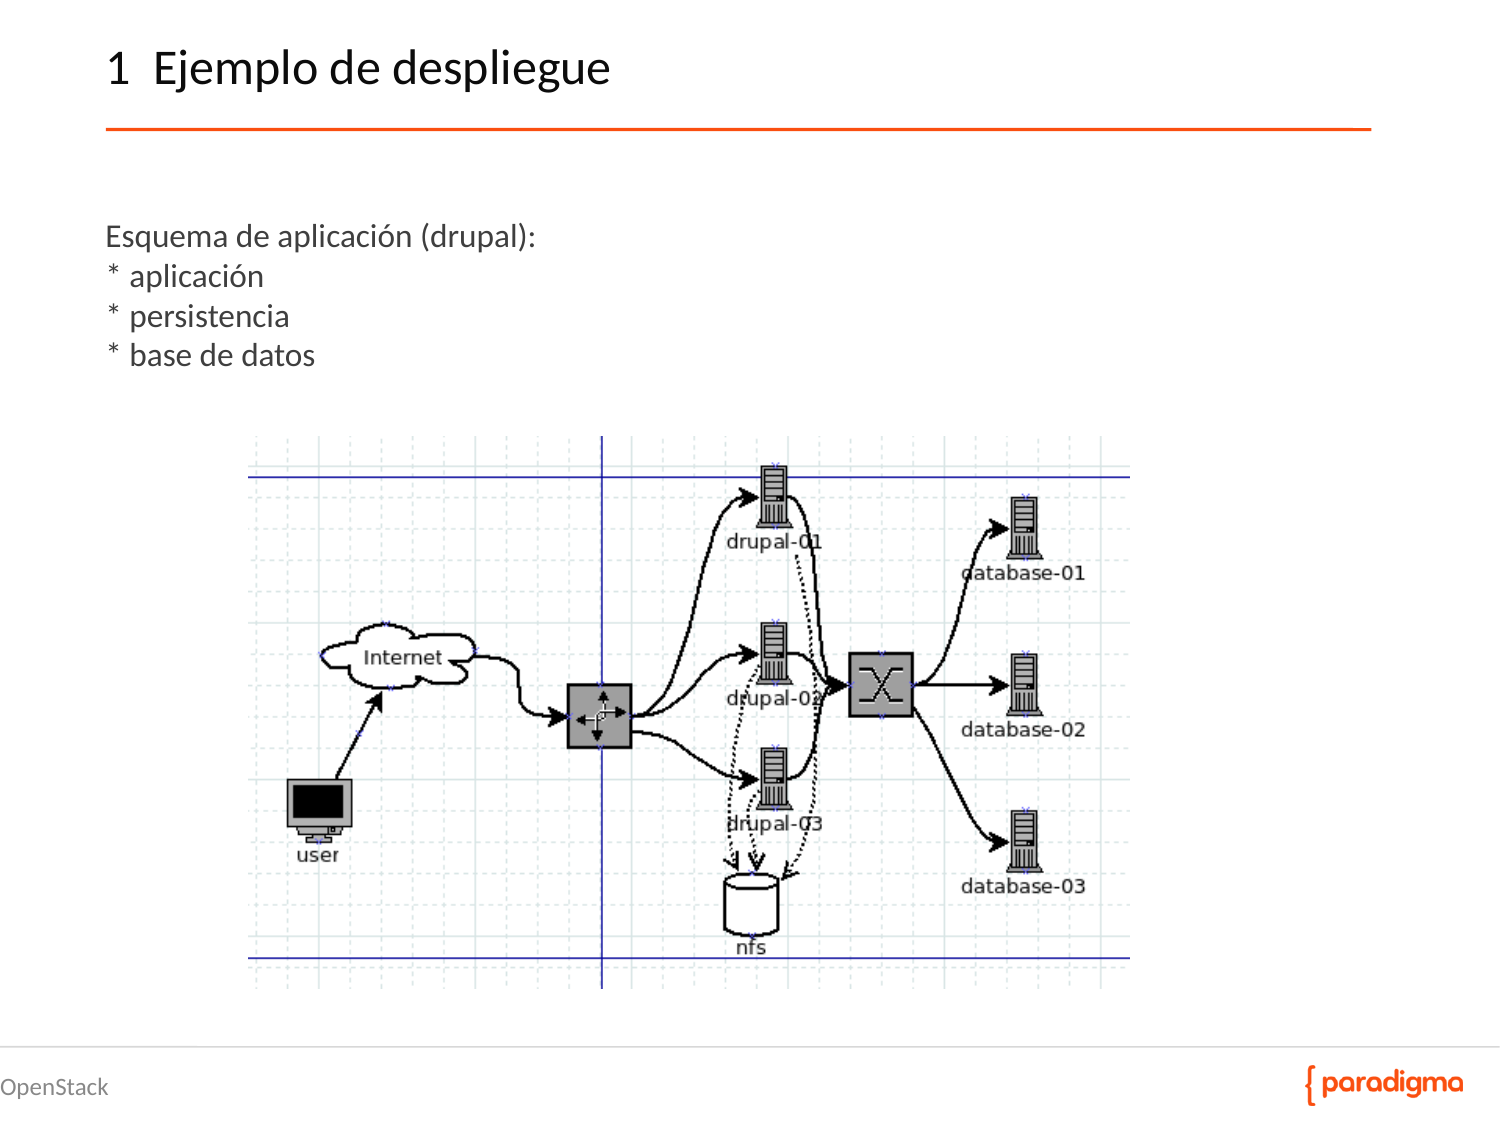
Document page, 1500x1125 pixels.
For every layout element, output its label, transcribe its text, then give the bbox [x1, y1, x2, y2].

text_box Esquema de aplicación (drupal): * aplicación * persistencia * base de datos [105, 206, 1395, 984]
text_box 1 Ejemplo de despliegue [105, 0, 1395, 130]
picture [1305, 1065, 1463, 1107]
text_box OpenStack [0, 1048, 1223, 1125]
picture [248, 436, 1130, 989]
